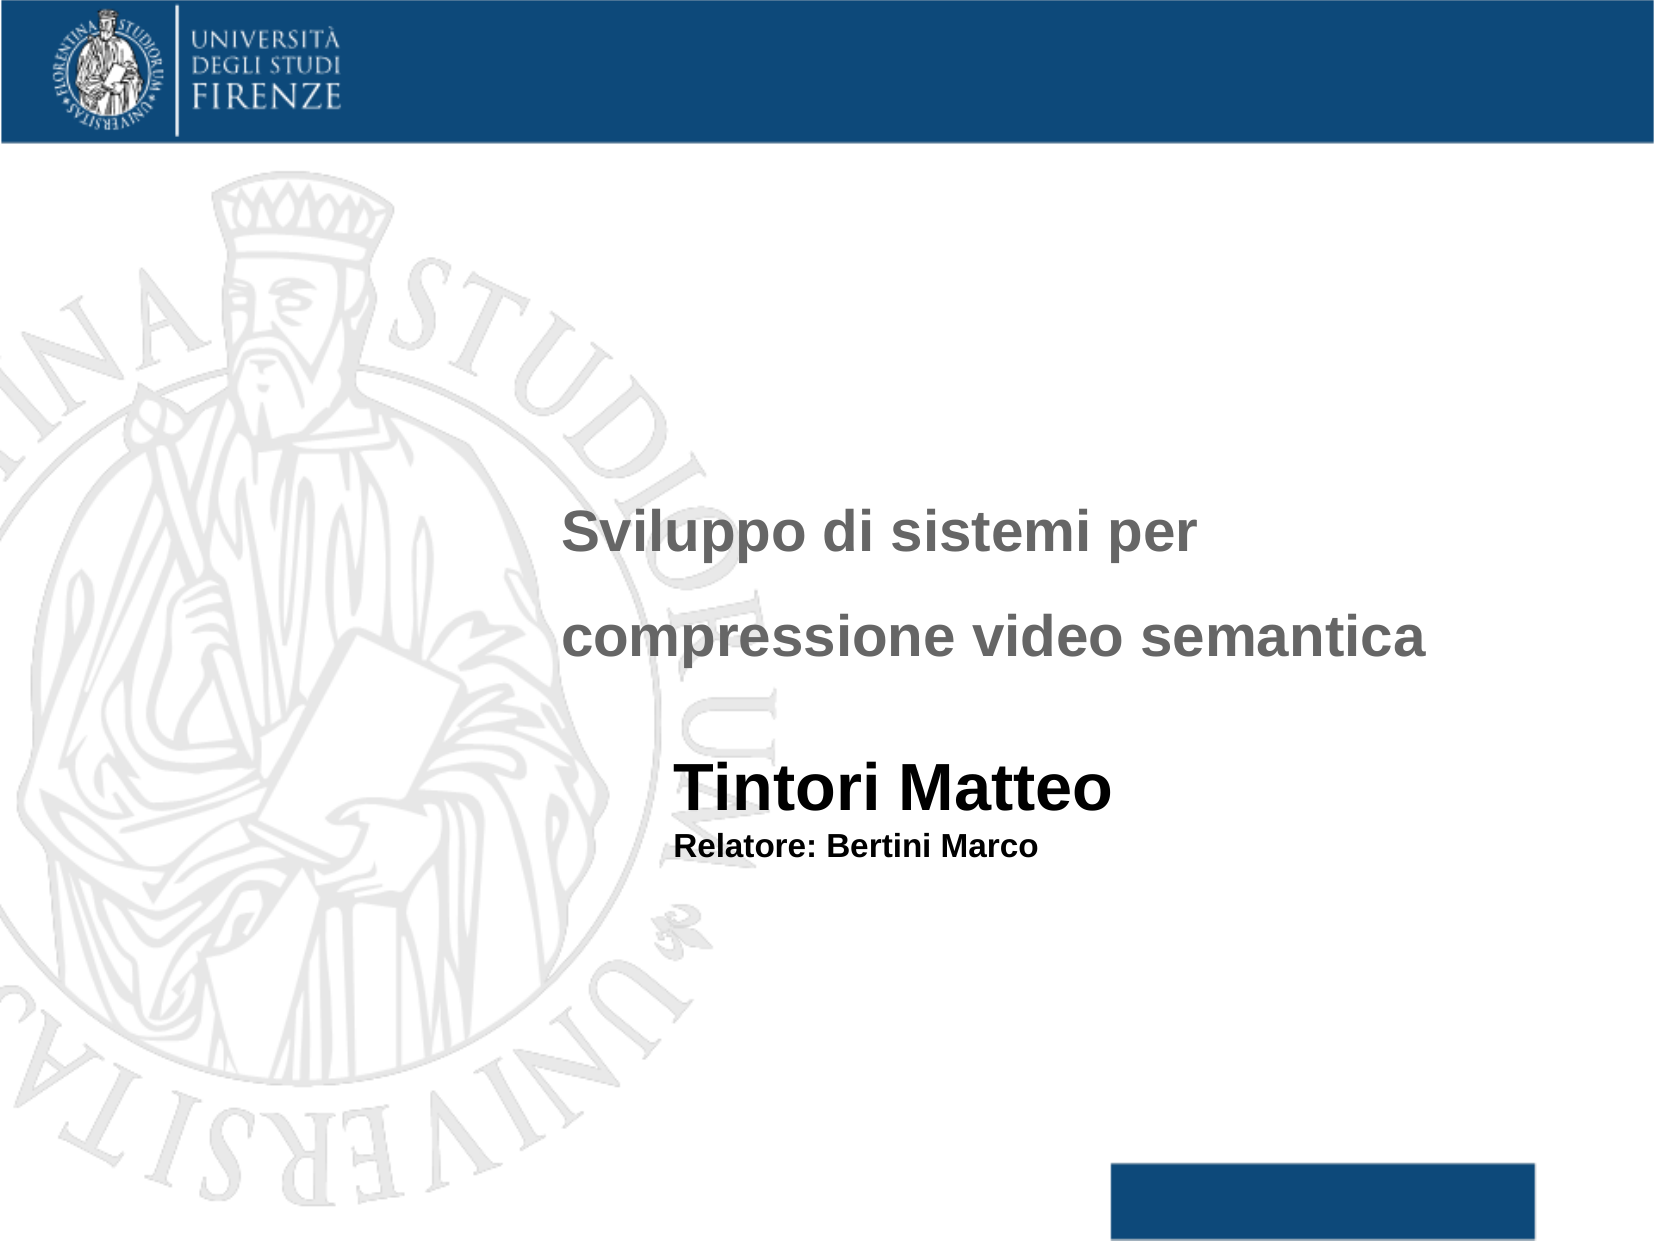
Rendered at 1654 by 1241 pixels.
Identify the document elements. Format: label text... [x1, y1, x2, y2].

text_box Relatore: Bertini Marco [673, 822, 1536, 871]
picture [0, 0, 1654, 1241]
text_box Tintori Matteo [673, 750, 1536, 798]
subtitle Sviluppo di sistemi per compressione video semantica [561, 328, 1536, 798]
